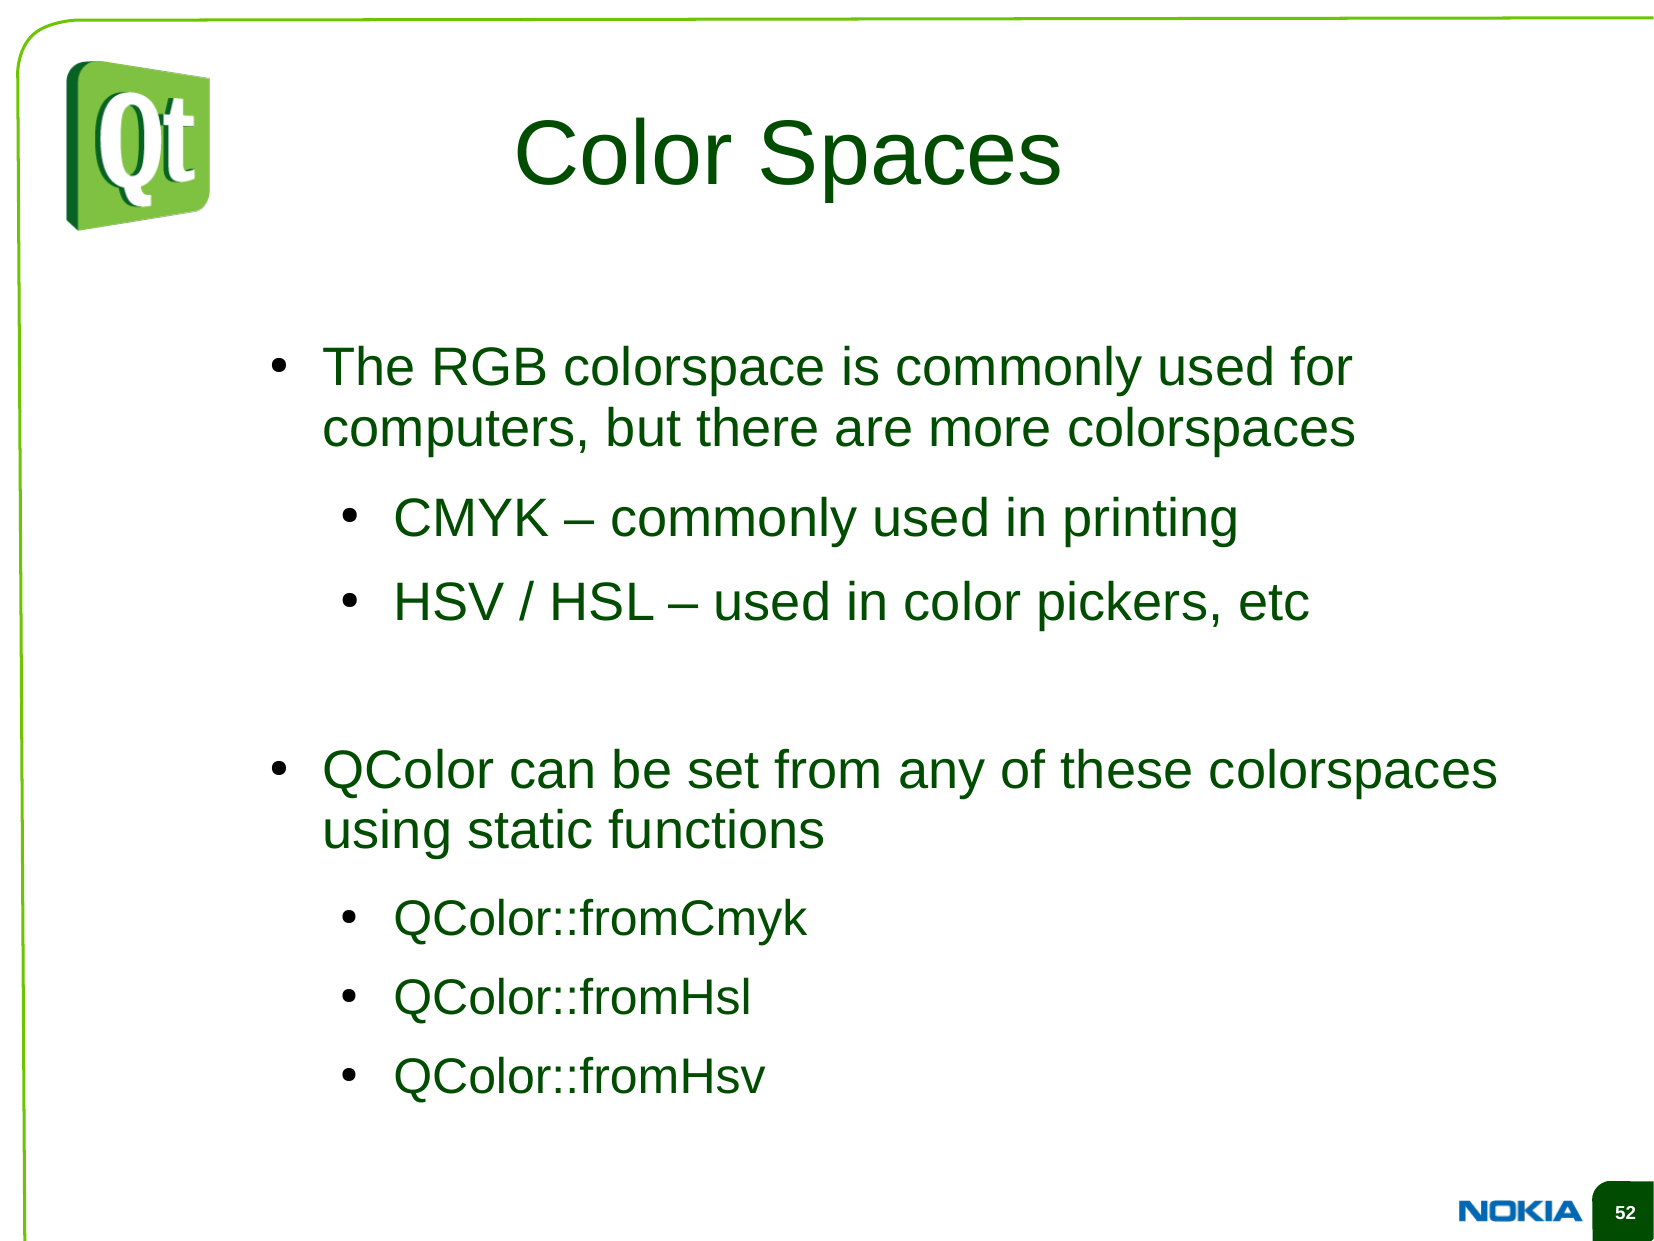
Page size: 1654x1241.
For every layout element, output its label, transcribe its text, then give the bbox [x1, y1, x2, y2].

title Color Spaces [251, 56, 1327, 250]
list The RGB colorspace is commonly used for computers, but there are more colorspaces CMYK – commonly used in printing HSV / HSL – used in color pickers, etc QColor can be set from any of these colorspaces using static functions QColor::fromCmyk QColor::fromHsl QColor::fromHsv [251, 336, 1571, 1105]
picture [66, 61, 210, 231]
picture [1459, 1200, 1583, 1222]
